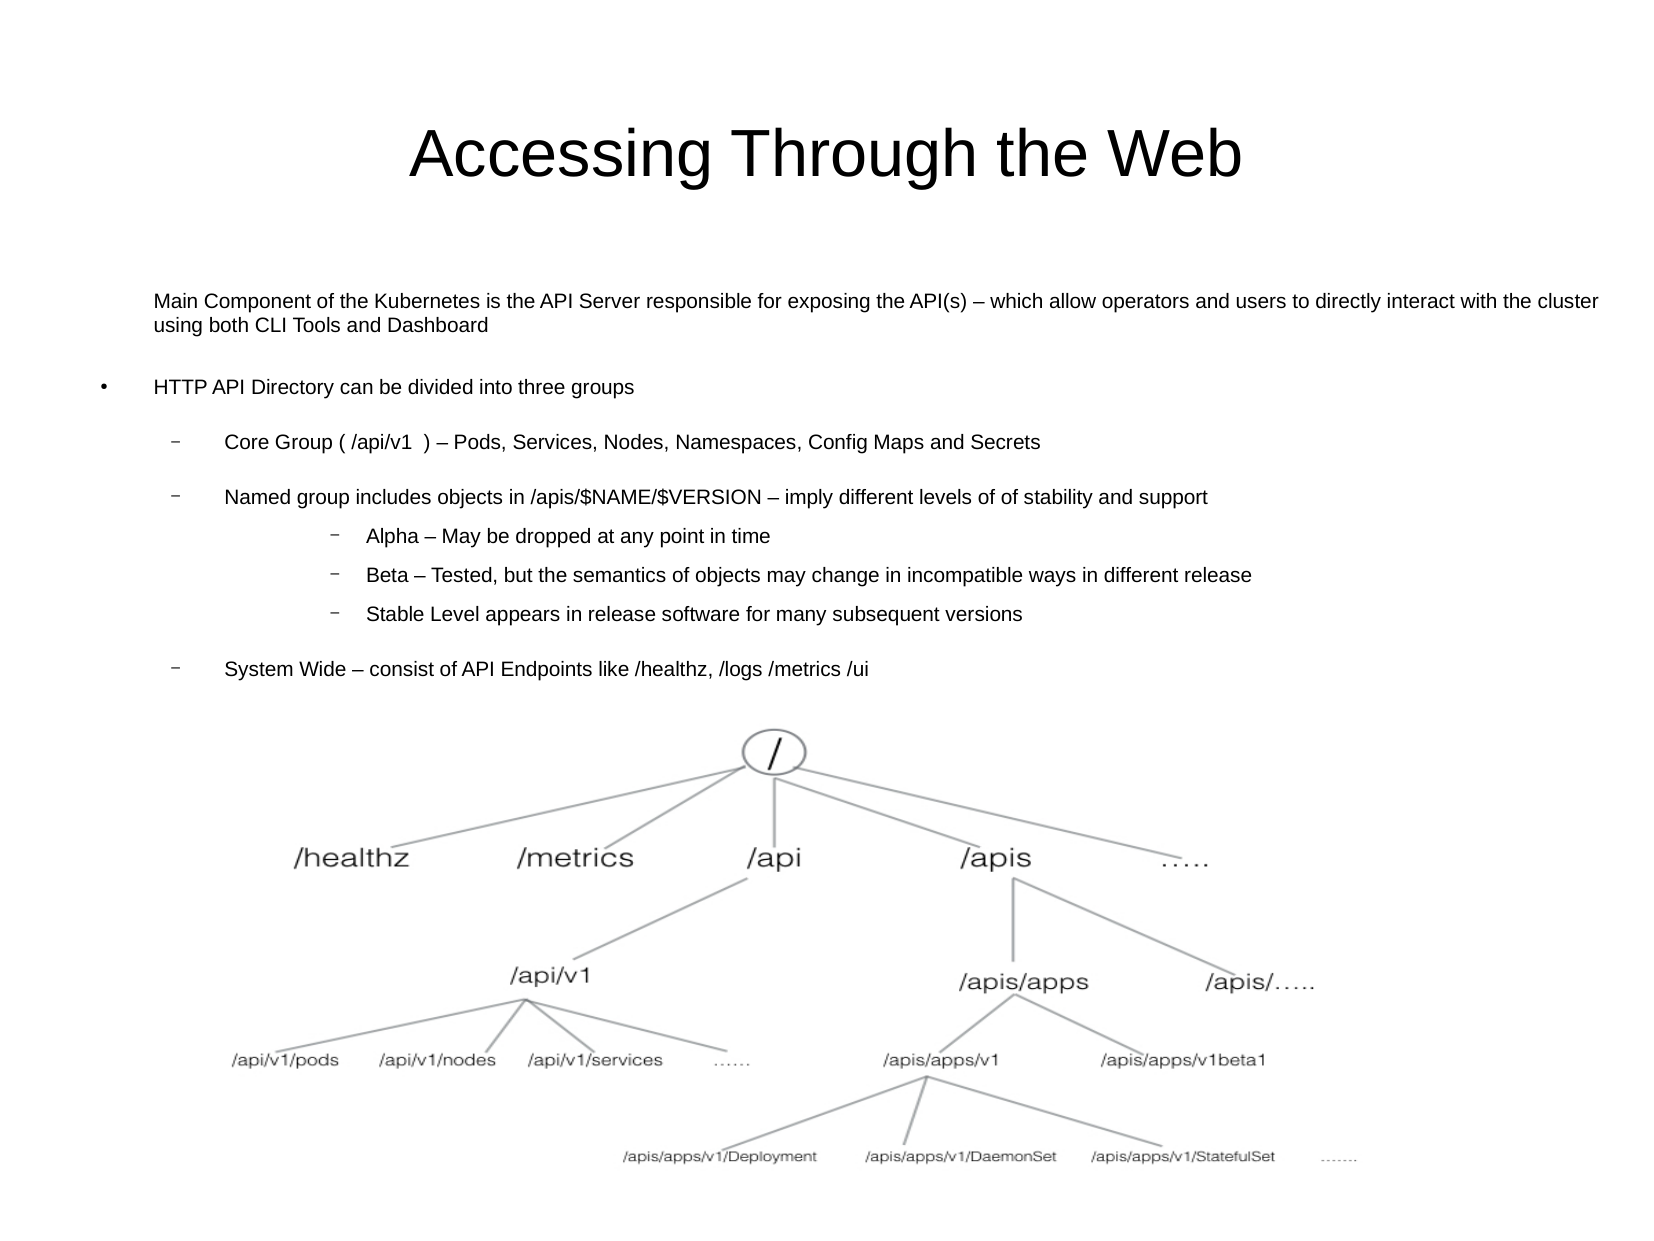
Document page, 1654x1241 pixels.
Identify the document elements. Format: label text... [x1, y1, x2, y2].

list Main Component of the Kubernetes is the API Server responsible for exposing the API(s) – which allow operators and users to directly interact with the cluster using both CLI Tools and Dashboard HTTP API Directory can be divided into three groups Core Group ( /api/v1 ) – Pods, Services, Nodes, Namespaces, Config Maps and Secrets Named group includes objects in /apis/$NAME/$VERSION – imply different levels of of stability and support Alpha – May be dropped at any point in time Beta – Tested, but the semantics of objects may change in incompatible ways in different release Stable Level appears in release software for many subsequent versions System Wide – consist of API Endpoints like /healthz, /logs /metrics /ui [82, 290, 1621, 1186]
title Accessing Through the Web [82, 49, 1571, 257]
picture [195, 689, 1396, 1216]
